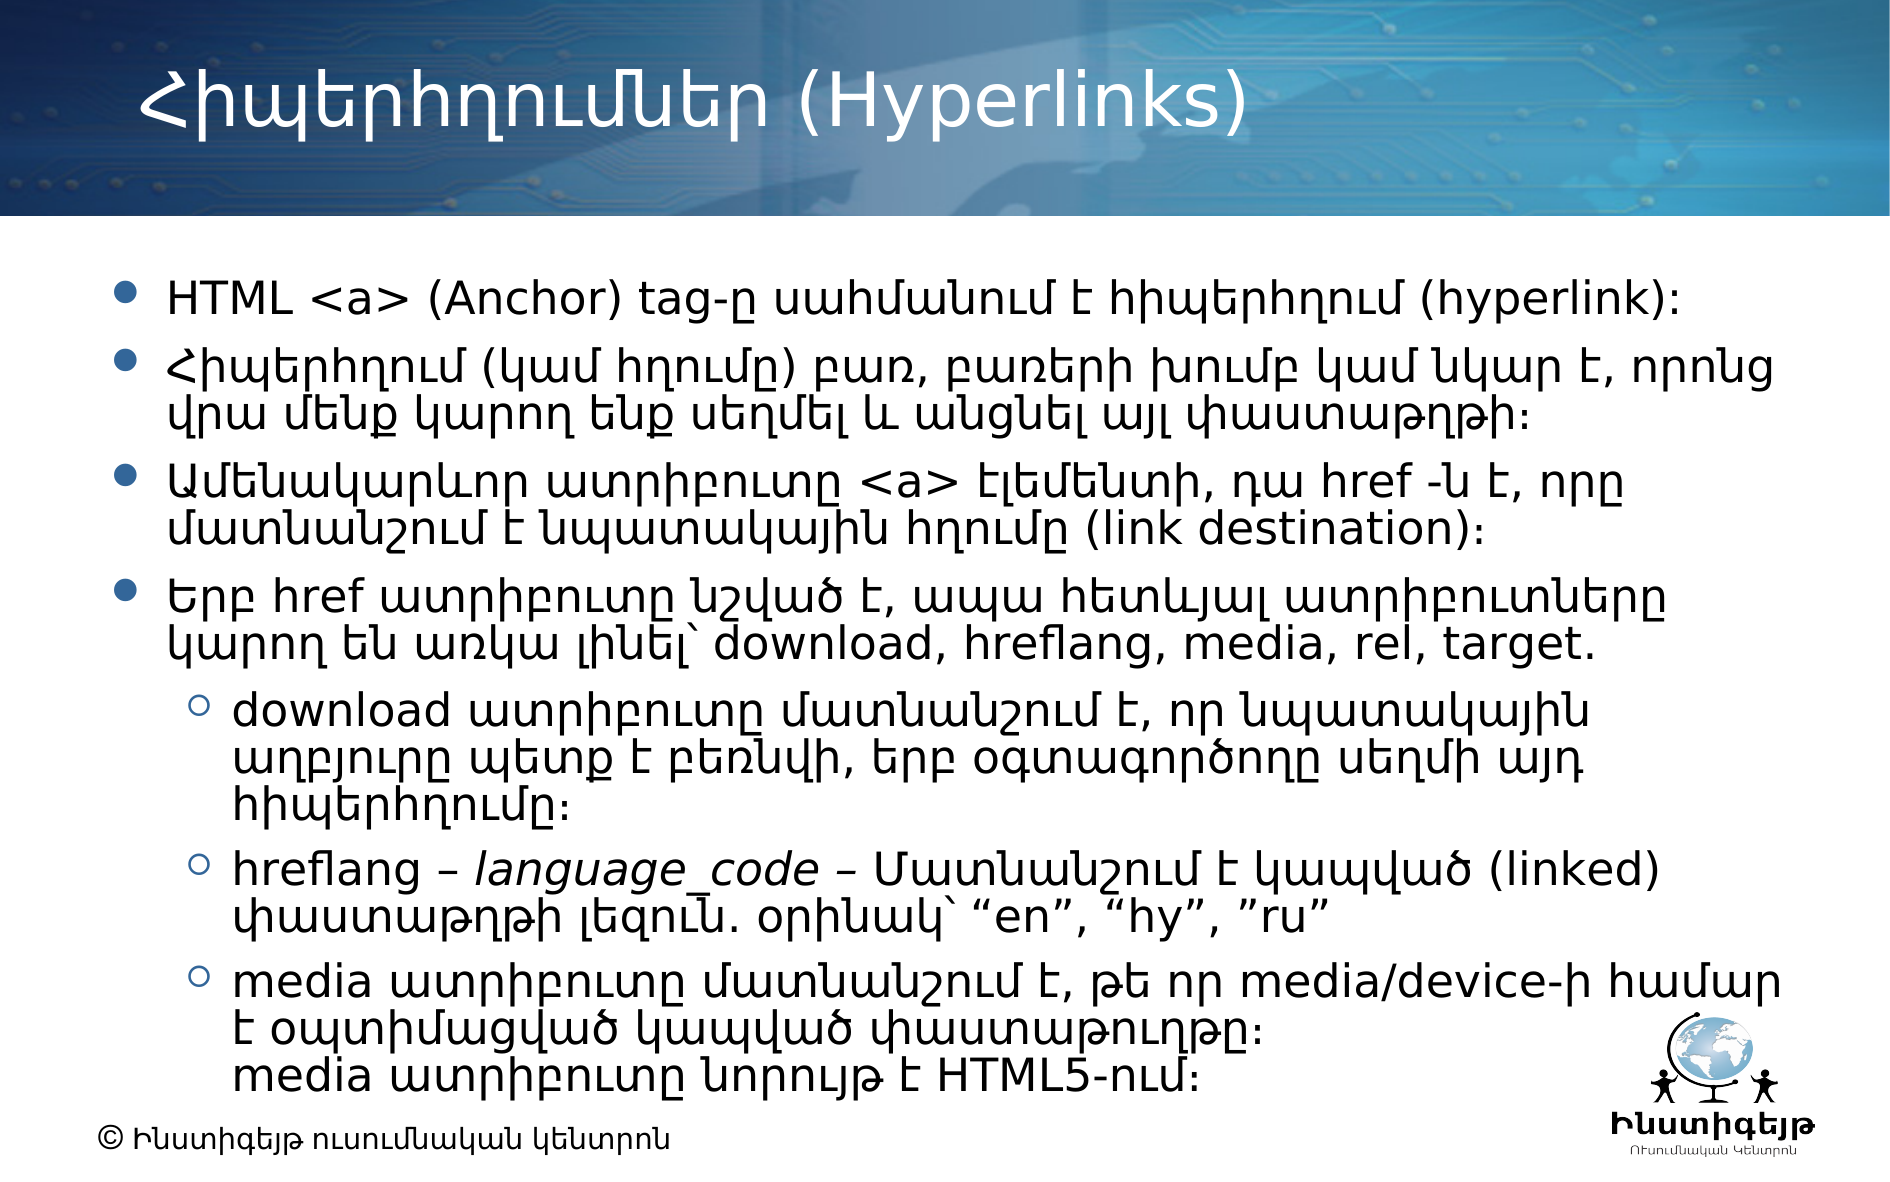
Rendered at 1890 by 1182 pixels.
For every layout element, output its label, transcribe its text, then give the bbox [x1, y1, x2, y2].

picture [0, 0, 1890, 216]
list HTML <a> (Anchor) tag-ը սահմանում է հիպերհղում (hyperlink): Հիպերհղում (կամ հղումը) բառ, բառերի խումբ կամ նկար է, որոնց վրա մենք կարող ենք սեղմել և անցնել այլ փաստաթղթի։ Ամենակարևոր ատրիբուտը <a> էլեմենտի, դա href -ն է, որը մատնանշում է նպատակային հղումը (link destination)։ Երբ href ատրիբուտը նշված է, ապա հետևյալ ատրիբուտները կարող են առկա լինել՝ download, hreflang, media, rel, target․ download ատրիբուտը մատնանշում է, որ նպատակային աղբյուրը պետք է բեռնվի, երբ օգտագործողը սեղմի այդ հիպերհղումը։ hreflang – language_code – Մատնանշում է կապված (linked) փաստաթղթի լեզուն․ օրինակ՝ “en”, “hy”, ”ru” media ատրիբուտը մատնանշում է, թե որ media/device-ի համար է օպտիմացված կապված փաստաթուղթը։ media ատրիբուտը նորույթ է HTML5-ում։ [110, 276, 1801, 304]
text_box Հիպերհղումներ (Hyperlinks) [138, 76, 1801, 82]
picture [1612, 1012, 1815, 1157]
text_box Tag-եր մեջբերումների (Citations, Quotations) և սահմանումների (Definition) համար [1240, 82, 1801, 88]
